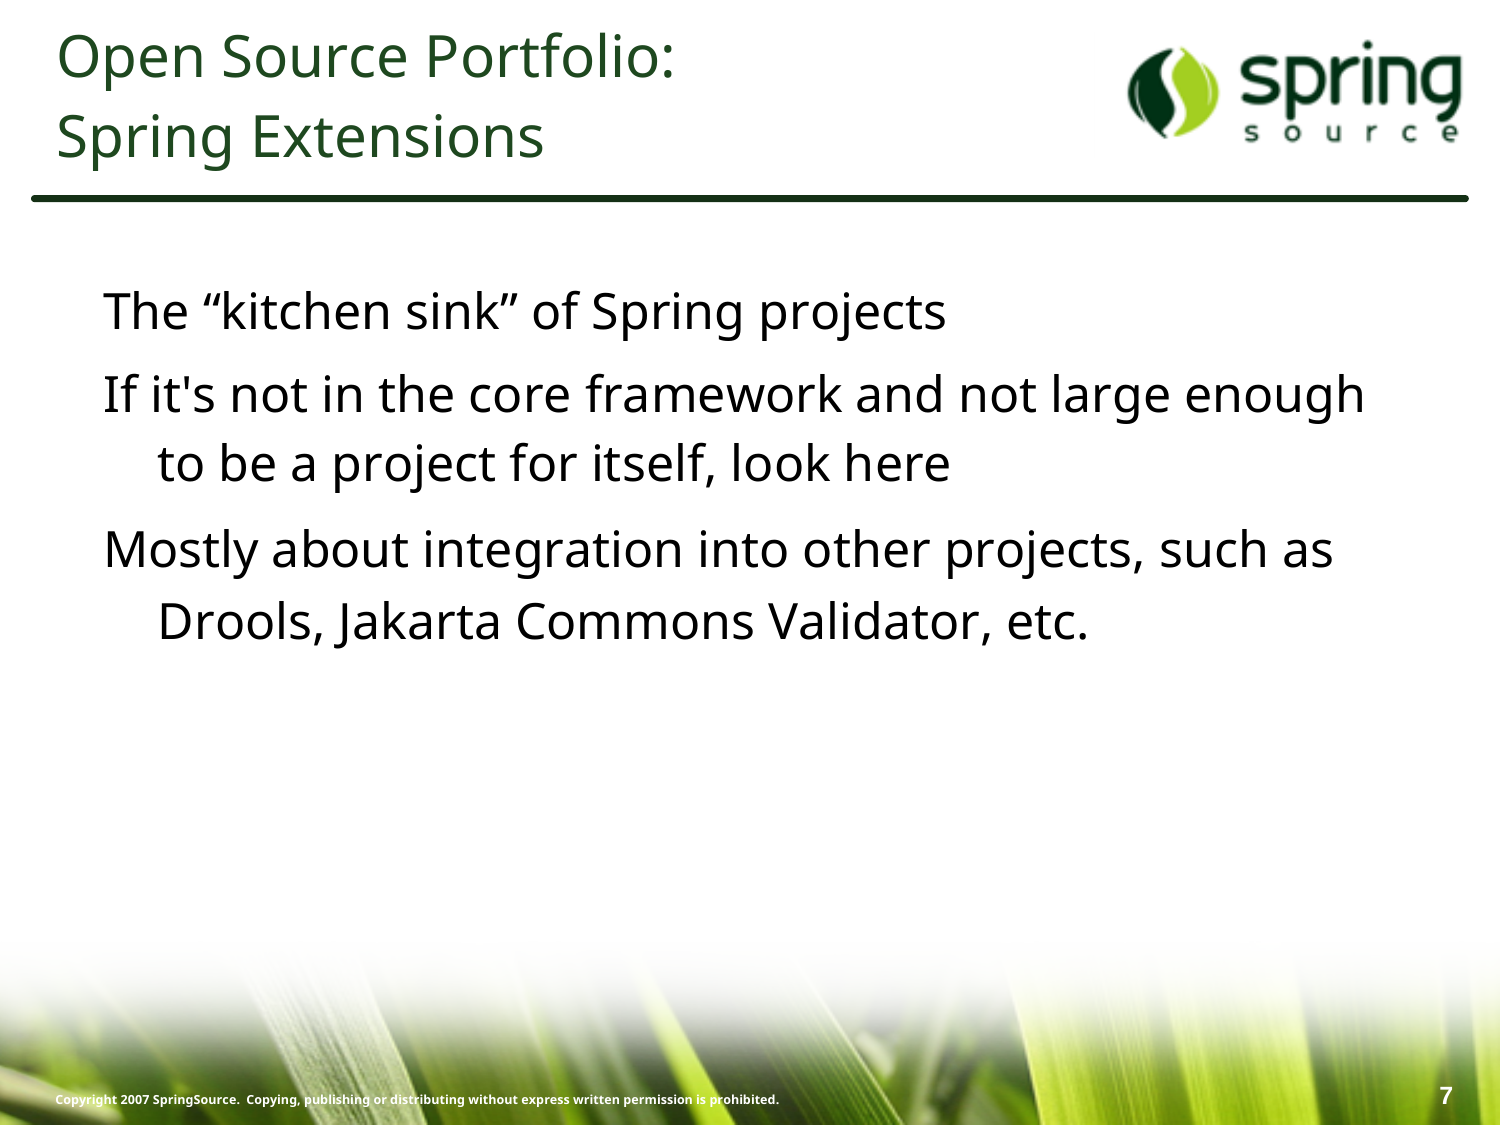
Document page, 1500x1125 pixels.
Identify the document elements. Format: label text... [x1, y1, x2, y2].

text_box The “kitchen sink” of Spring projects If it's not in the core framework and not large enough to be a project for itself, look here Mostly about integration into other projects, such as Drools, Jakarta Commons Validator, etc. [103, 274, 1393, 922]
picture [0, 941, 1500, 1125]
picture [1093, 32, 1500, 158]
text_box Open Source Portfolio: Spring Extensions [56, 10, 1088, 178]
